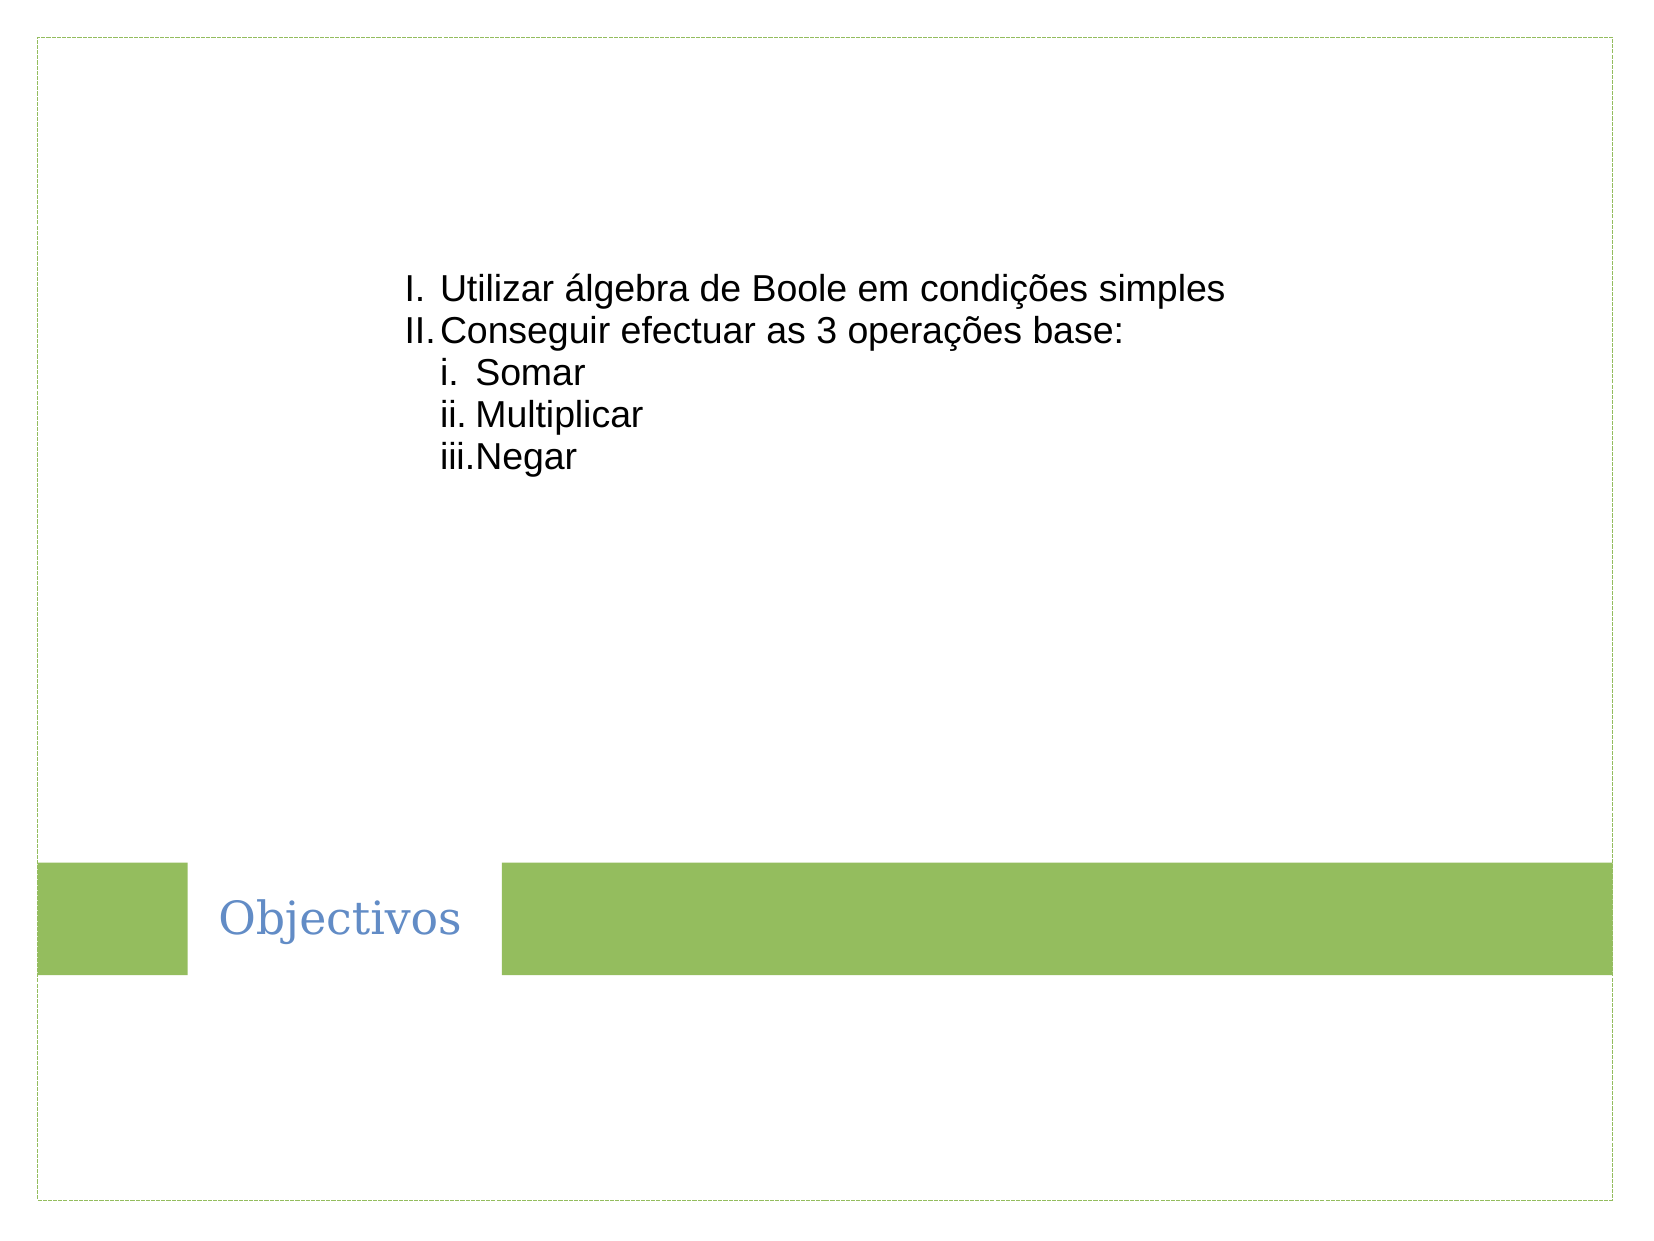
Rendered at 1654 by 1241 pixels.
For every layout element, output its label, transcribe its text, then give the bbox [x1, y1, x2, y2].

text_box Utilizar álgebra de Boole em condições simples Conseguir efectuar as 3 operações base: Somar Multiplicar Negar [354, 259, 1243, 485]
text_box [501, 862, 1613, 976]
text_box Objectivos [203, 884, 478, 953]
text_box [37, 862, 188, 976]
